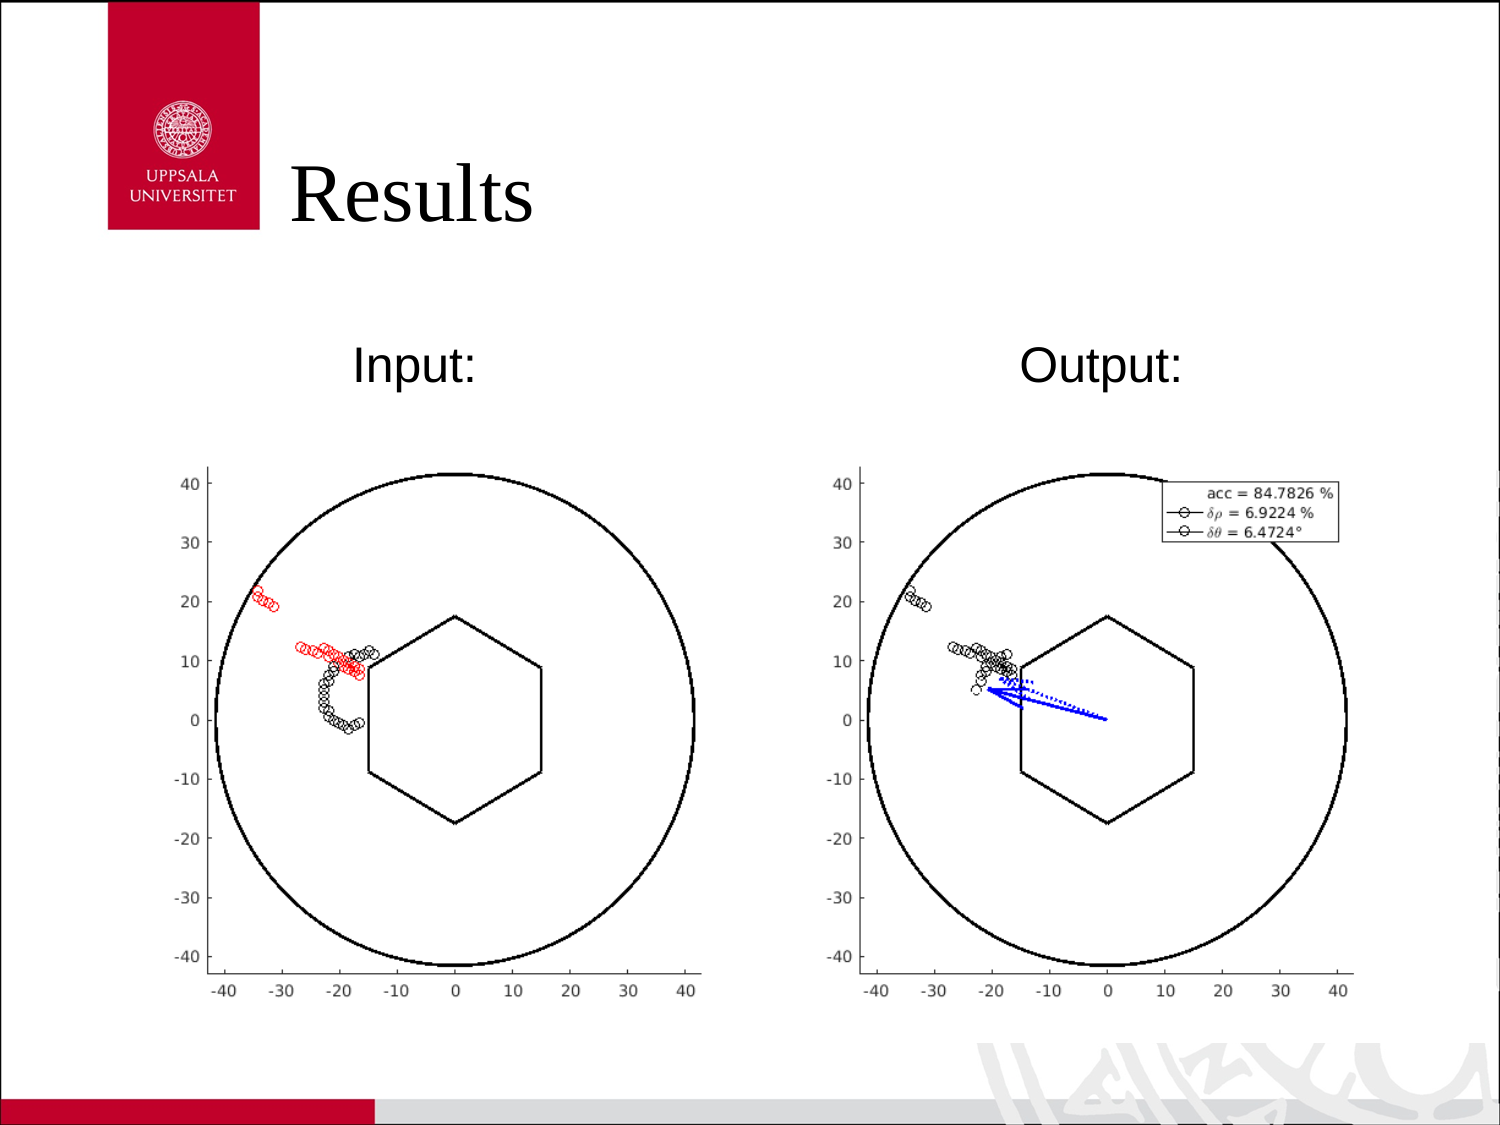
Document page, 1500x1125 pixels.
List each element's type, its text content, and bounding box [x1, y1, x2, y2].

title Results [289, 99, 1436, 288]
picture [0, 0, 1500, 1125]
text_box Output: [1004, 330, 1210, 401]
text_box Input: [337, 330, 503, 401]
